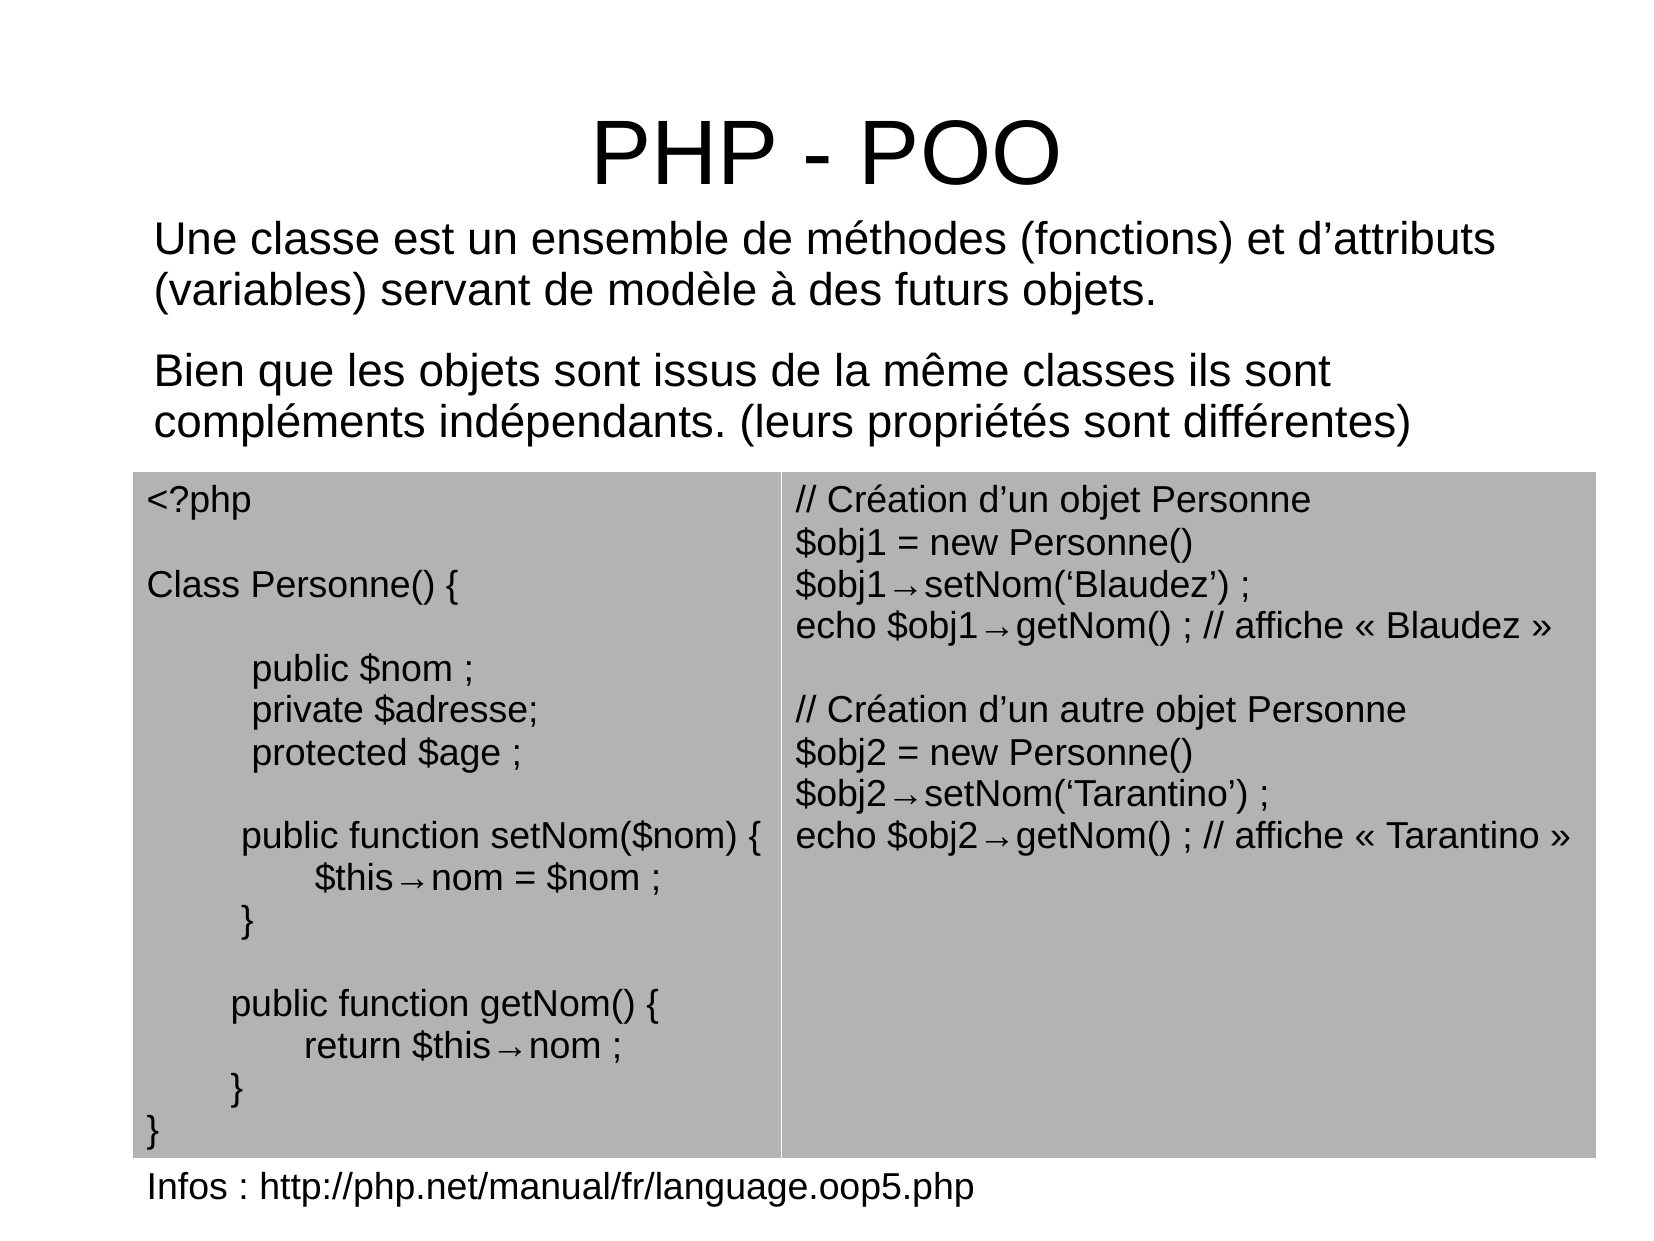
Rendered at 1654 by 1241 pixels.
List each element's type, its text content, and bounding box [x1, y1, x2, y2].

title PHP - POO [82, 49, 1571, 212]
list Une classe est un ensemble de méthodes (fonctions) et d’attributs (variables) servant de modèle à des futurs objets. Bien que les objets sont issus de la même classes ils sont compléments indépendants. (leurs propriétés sont différentes) [82, 212, 1571, 1010]
table_header // Création d’un objet Personne $obj1 = new Personne() $obj1→setNom(‘Blaudez’) ; echo $obj1→getNom() ; // affiche « Blaudez » // Création d’un autre objet Personne $obj2 = new Personne() $obj2→setNom(‘Tarantino’) ; echo $obj2→getNom() ; // affiche « Tarantino » [782, 472, 1596, 1158]
table_header <?php Class Personne() { public $nom ; private $adresse; protected $age ; public function setNom($nom) { $this→nom = $nom ; } public function getNom() { return $this→nom ; } } [133, 472, 781, 1158]
text_box Infos : http://php.net/manual/fr/language.oop5.php [131, 1158, 1595, 1216]
